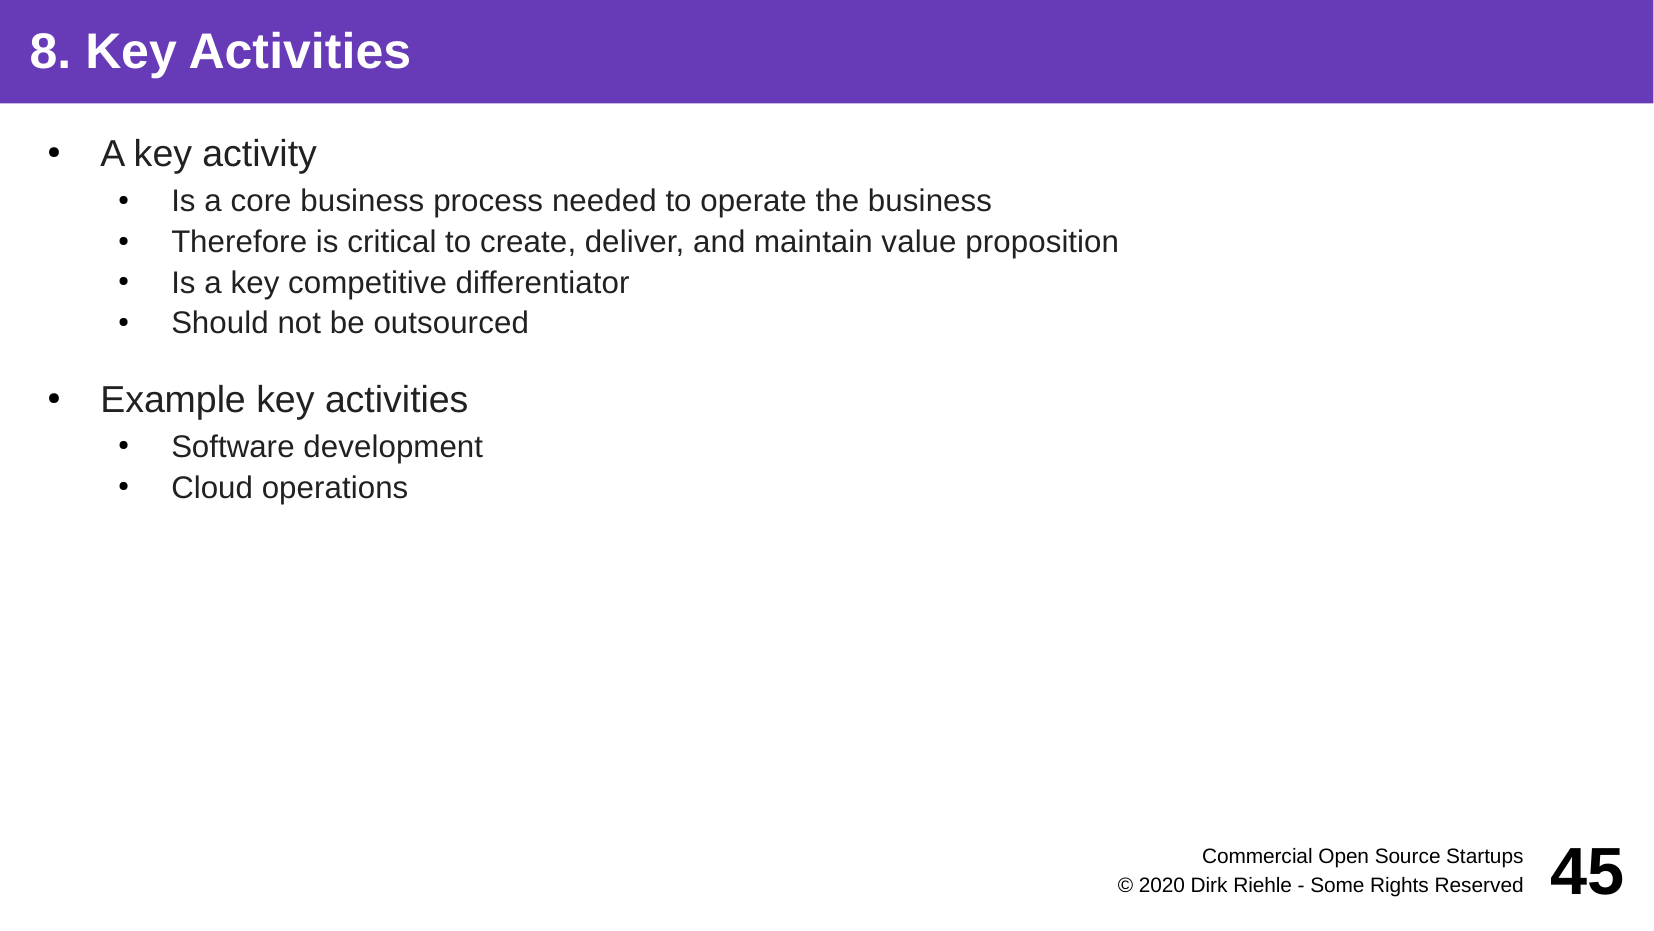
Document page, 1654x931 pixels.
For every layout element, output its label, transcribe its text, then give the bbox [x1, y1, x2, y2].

list A key activity Is a core business process needed to operate the business Therefore is critical to create, deliver, and maintain value proposition Is a key competitive differentiator Should not be outsourced Example key activities Software development Cloud operations [29, 132, 1625, 813]
title 8. Key Activities [0, 0, 1654, 104]
